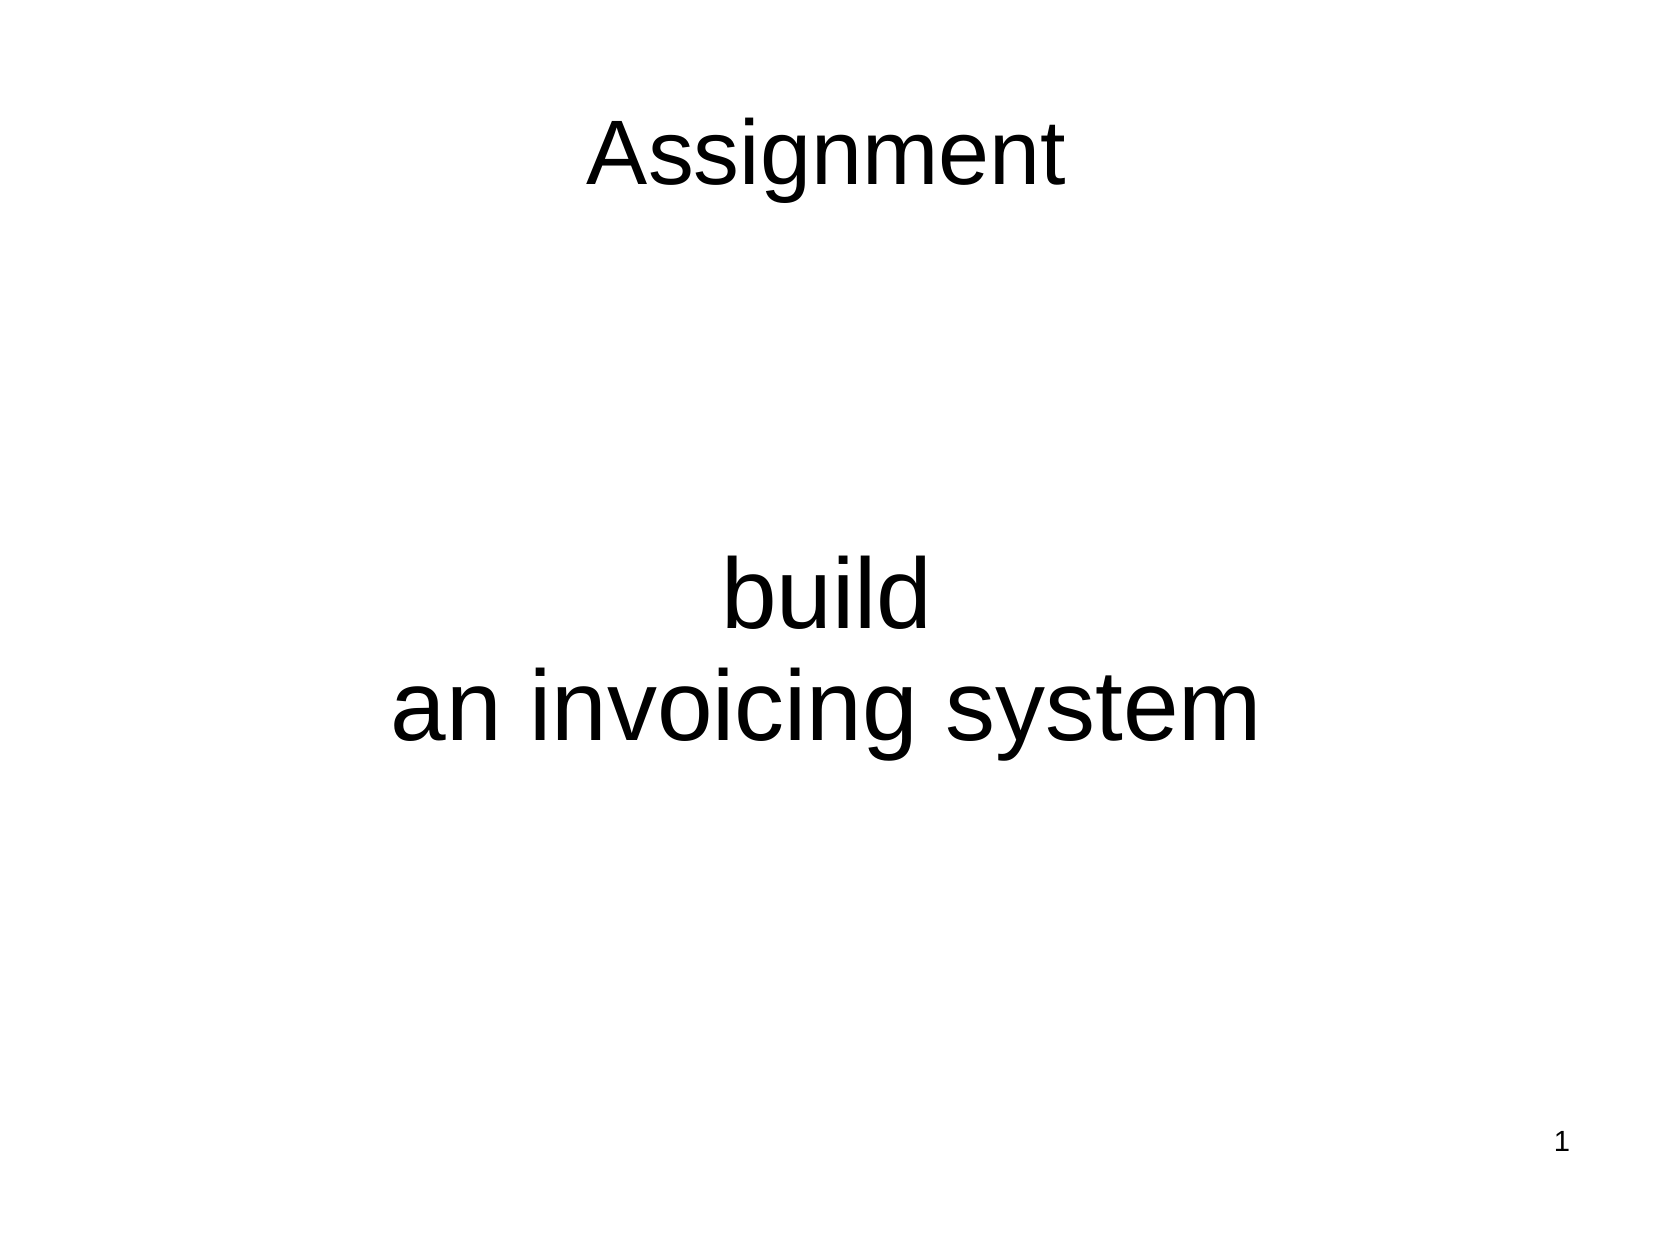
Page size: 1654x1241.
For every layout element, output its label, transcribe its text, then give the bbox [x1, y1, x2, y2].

title Assignment [82, 49, 1571, 257]
subtitle build an invoicing system [82, 290, 1571, 1010]
